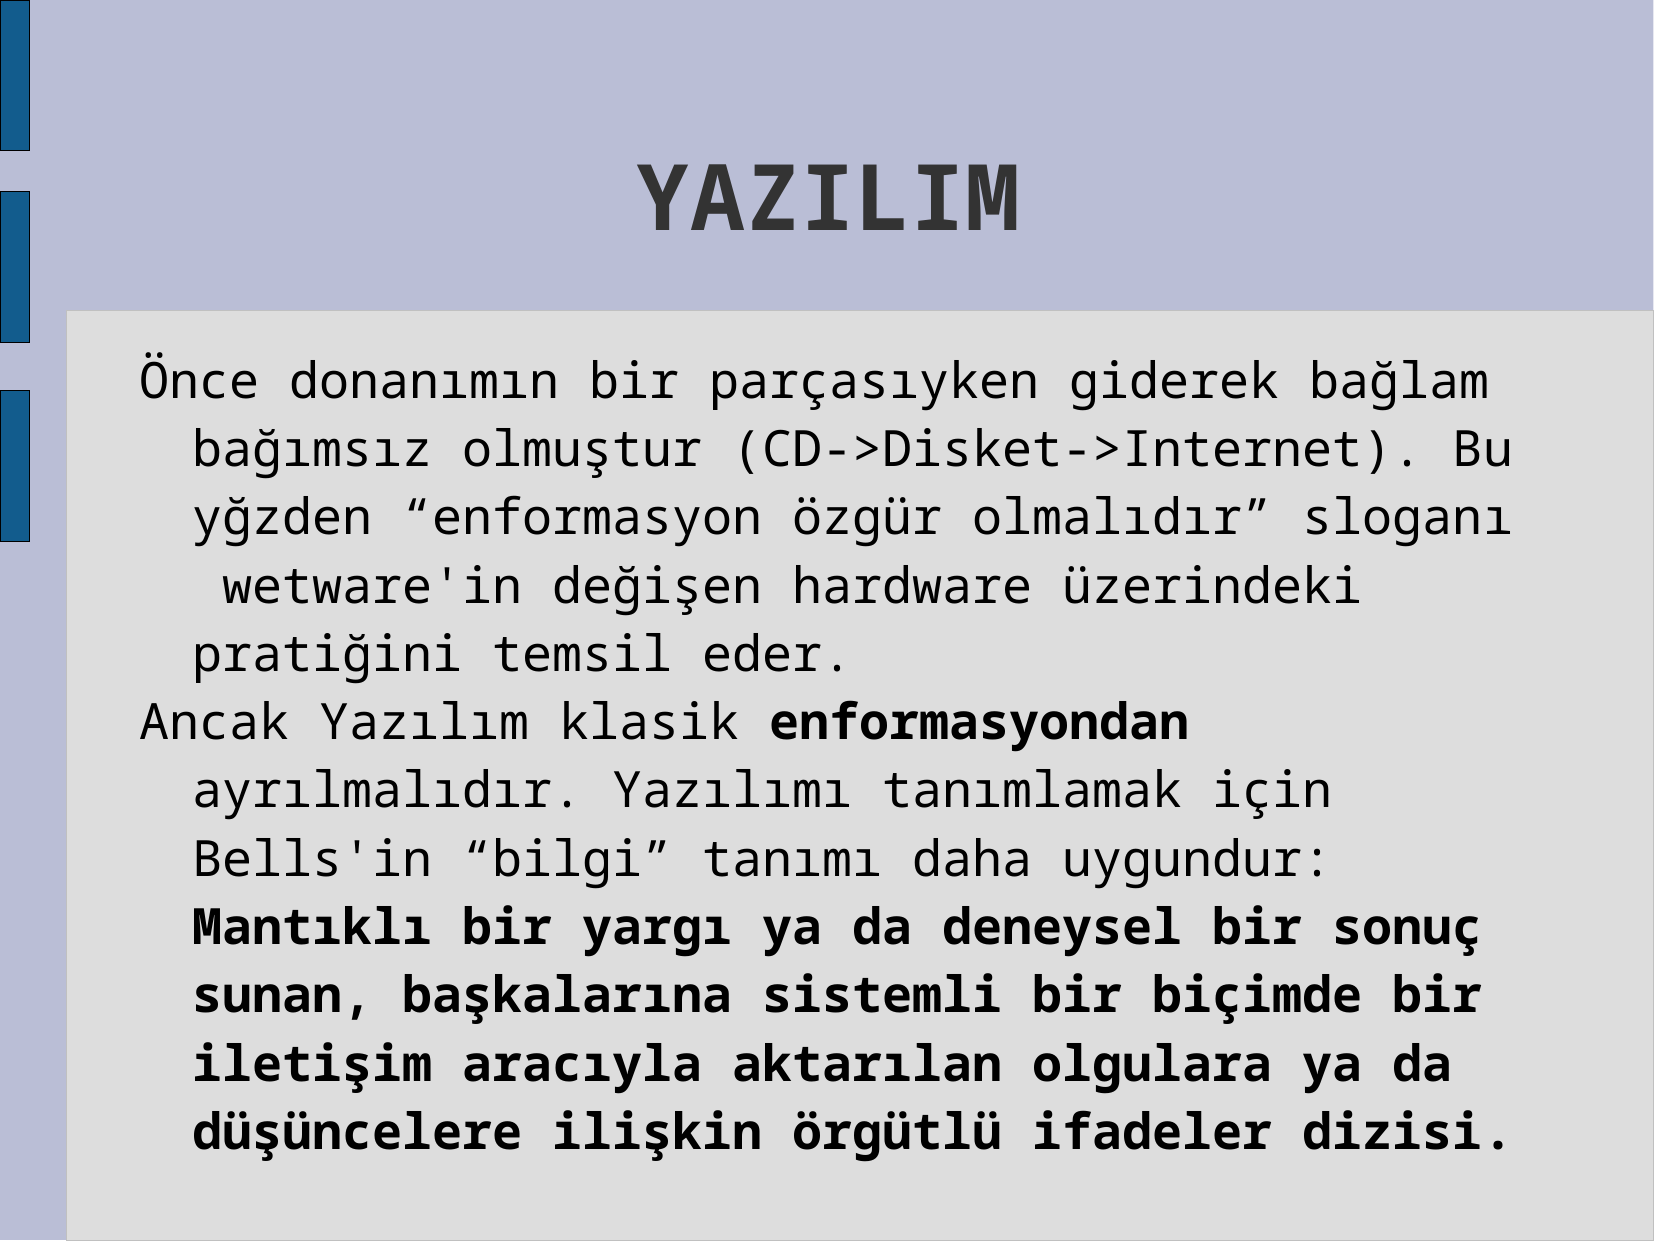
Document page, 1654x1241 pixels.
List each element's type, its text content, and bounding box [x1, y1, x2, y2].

title YAZILIM [121, 91, 1534, 299]
list Önce donanımın bir parçasıyken giderek bağlam bağımsız olmuştur (CD->Disket->Internet). Bu yğzden “enformasyon özgür olmalıdır” sloganı wetware'in değişen hardware üzerindeki pratiğini temsil eder. Ancak Yazılım klasik enformasyondan ayrılmalıdır. Yazılımı tanımlamak için Bells'in “bilgi” tanımı daha uygundur: Mantıklı bir yargı ya da deneysel bir sonuç sunan, başkalarına sistemli bir biçimde bir iletişim aracıyla aktarılan olgulara ya da düşüncelere ilişkin örgütlü ifadeler dizisi. [121, 344, 1534, 1127]
